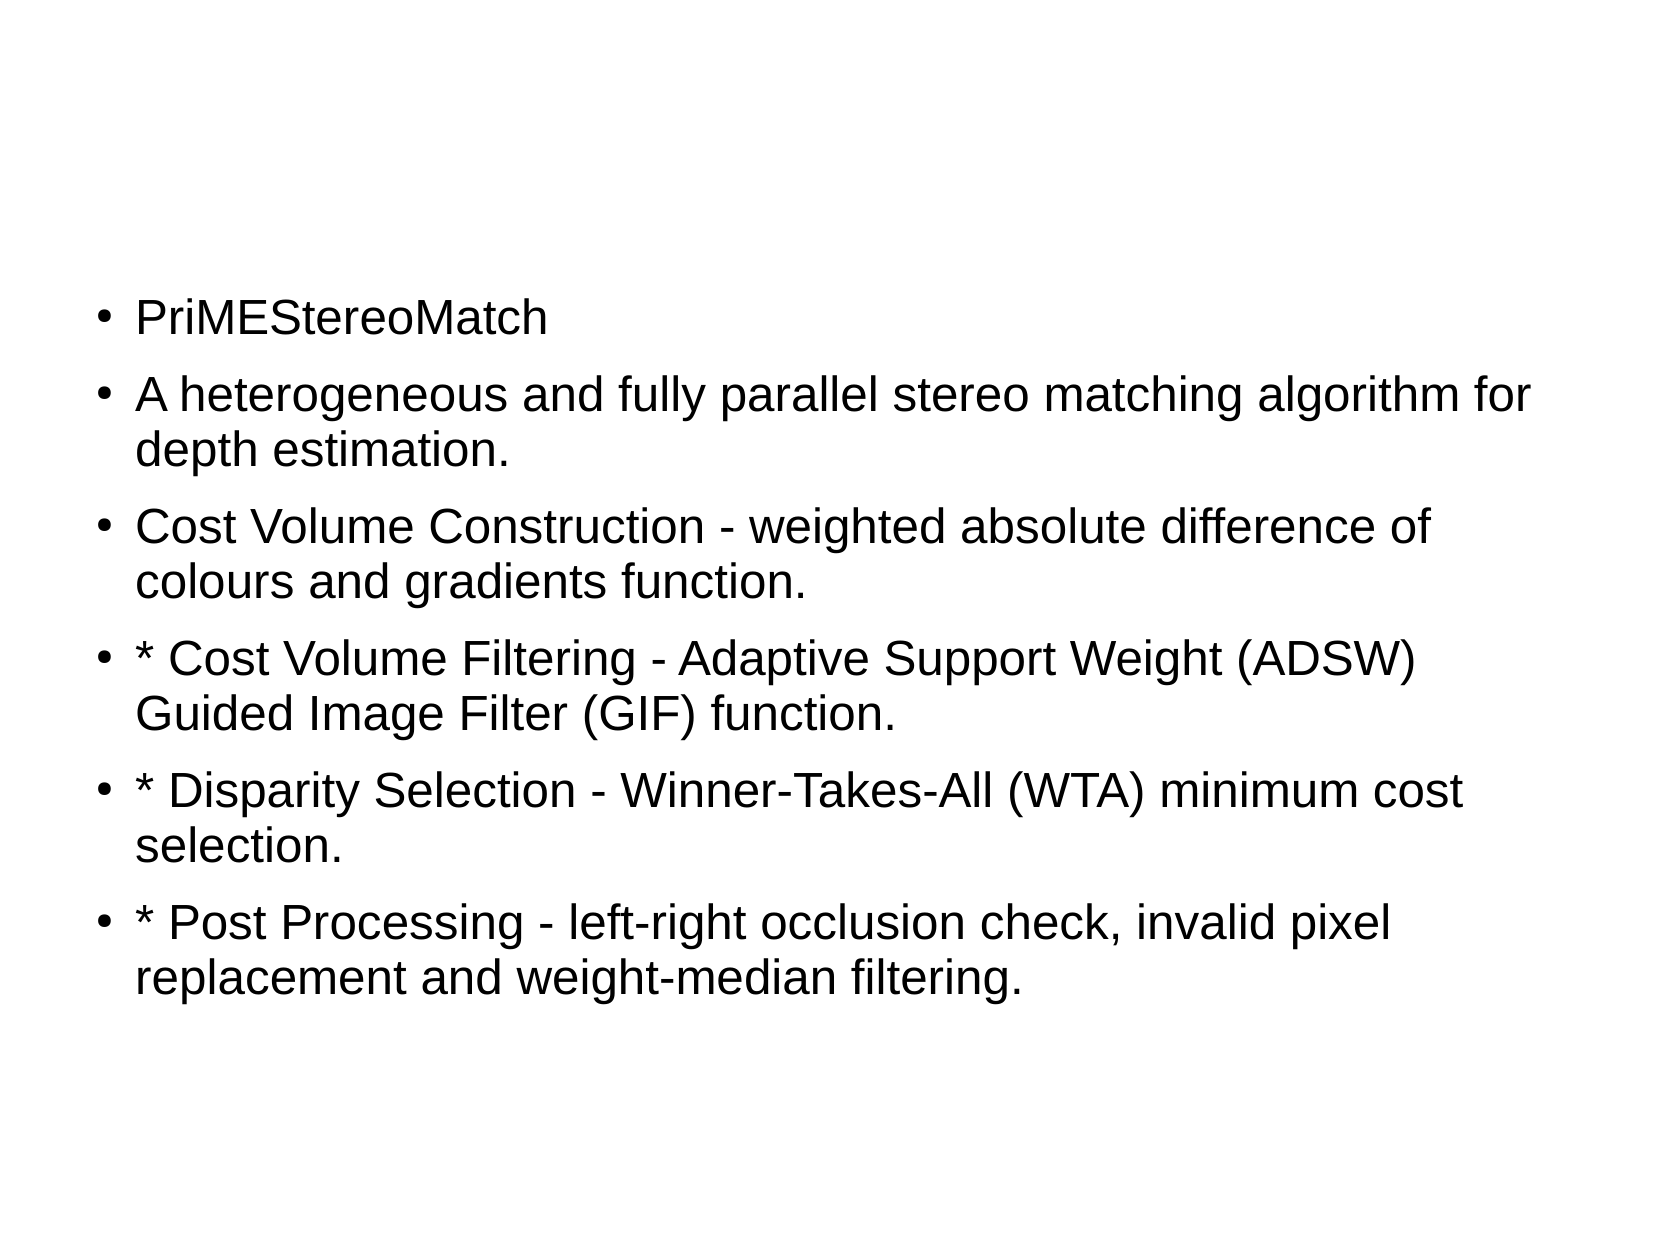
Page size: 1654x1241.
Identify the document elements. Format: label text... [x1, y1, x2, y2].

list PriMEStereoMatch A heterogeneous and fully parallel stereo matching algorithm for depth estimation. Cost Volume Construction - weighted absolute difference of colours and gradients function. * Cost Volume Filtering - Adaptive Support Weight (ADSW) Guided Image Filter (GIF) function. * Disparity Selection - Winner-Takes-All (WTA) minimum cost selection. * Post Processing - left-right occlusion check, invalid pixel replacement and weight-median filtering. [82, 290, 1571, 1010]
